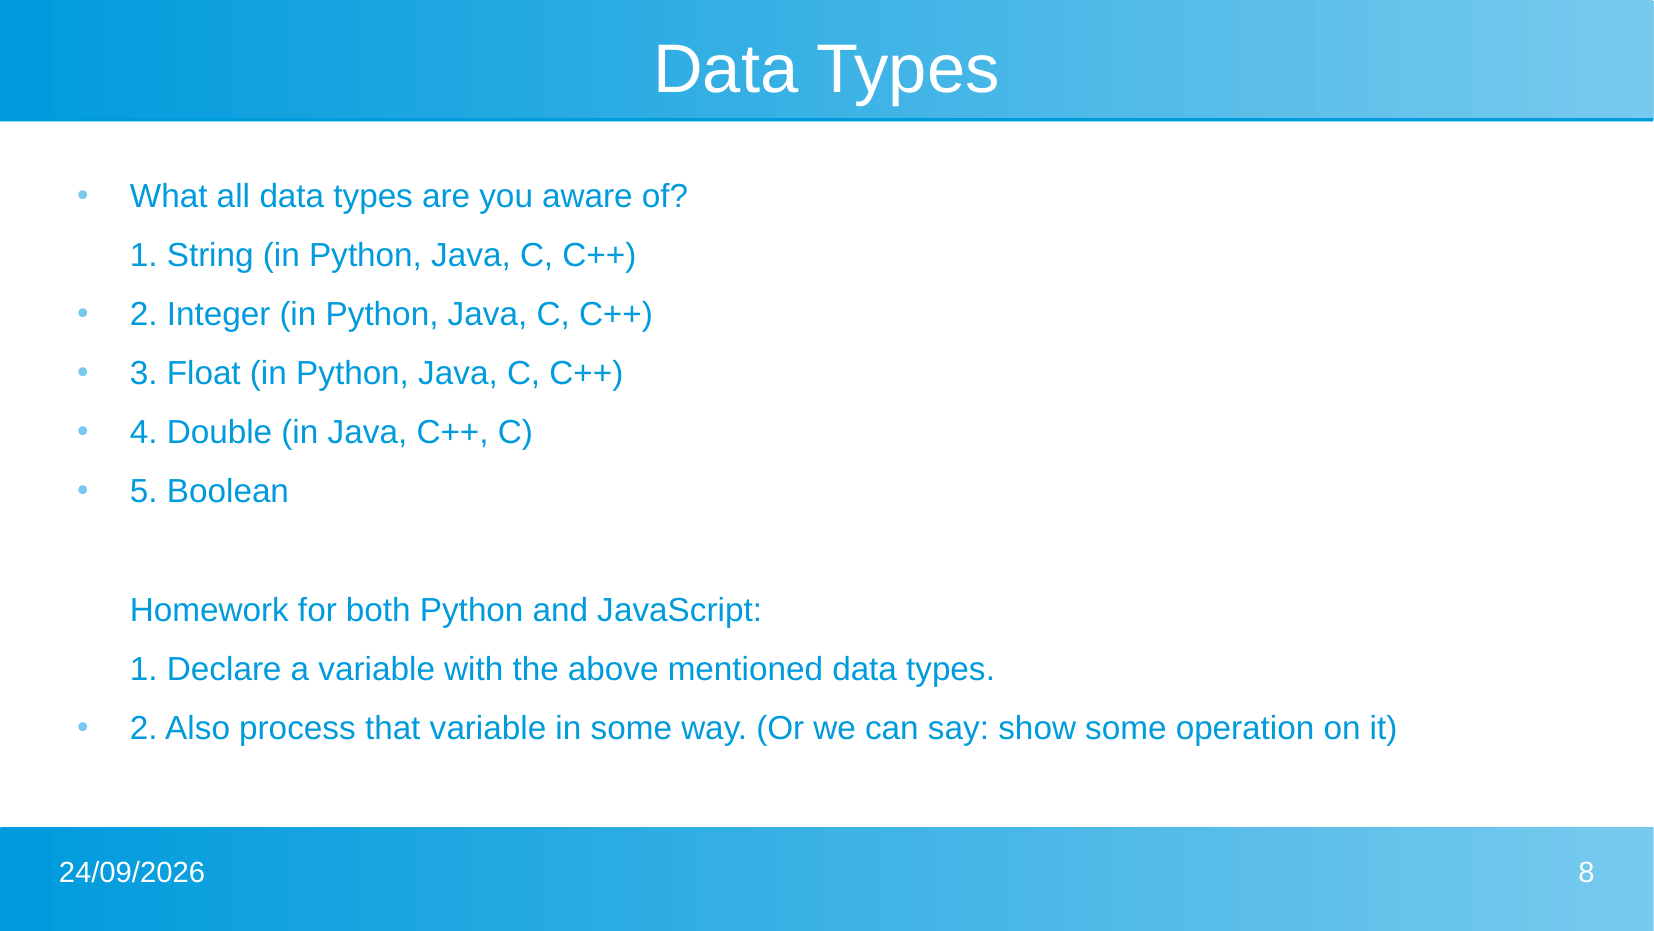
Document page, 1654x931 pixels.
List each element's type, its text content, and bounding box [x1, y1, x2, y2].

title Data Types [59, 29, 1595, 108]
list What all data types are you aware of? 1. String (in Python, Java, C, C++) 2. Integer (in Python, Java, C, C++) 3. Float (in Python, Java, C, C++) 4. Double (in Java, C++, C) 5. Boolean Homework for both Python and JavaScript: 1. Declare a variable with the above mentioned data types. 2. Also process that variable in some way. (Or we can say: show some operation on it) [59, 177, 1595, 768]
